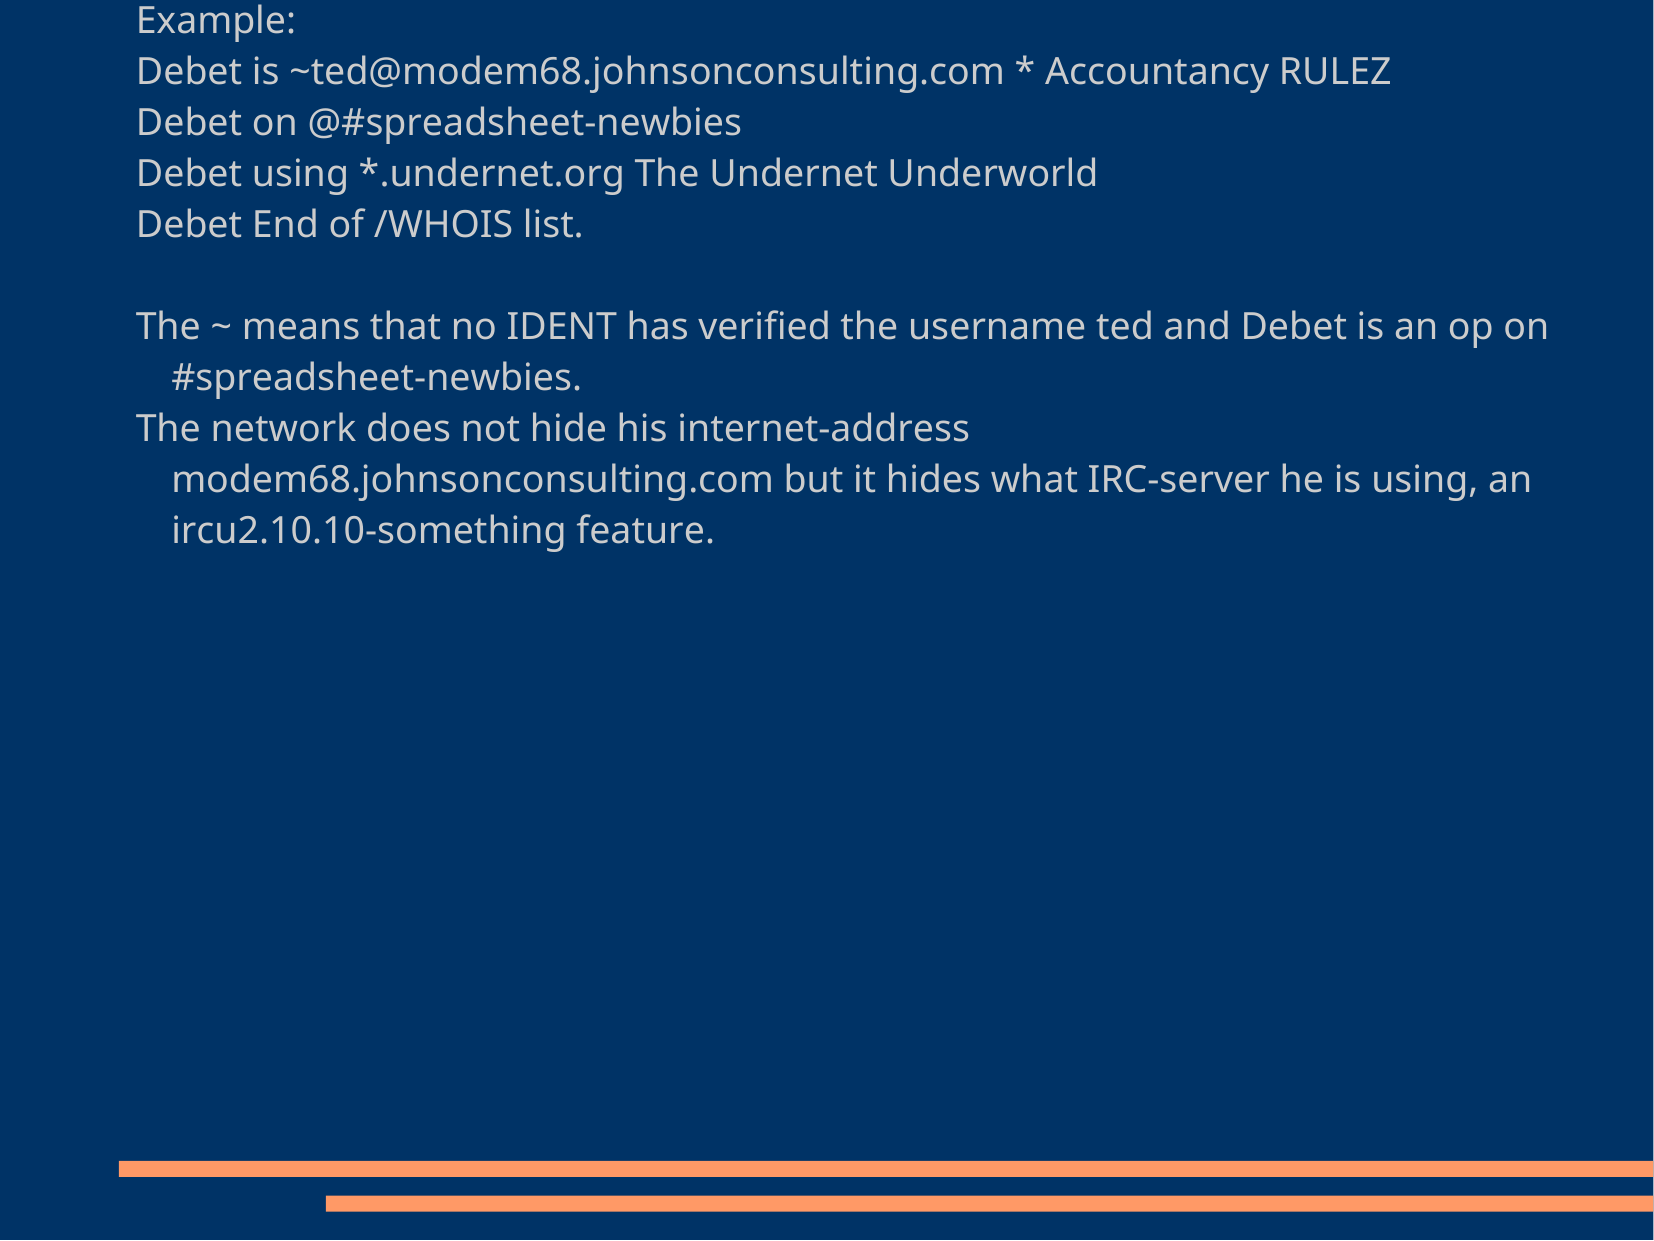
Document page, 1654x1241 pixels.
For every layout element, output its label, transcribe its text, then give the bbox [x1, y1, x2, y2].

subtitle Example: Debet is ~ted@modem68.johnsonconsulting.com * Accountancy RULEZ Debet on @#spreadsheet-newbies Debet using *.undernet.org The Undernet Underworld Debet End of /WHOIS list. The ~ means that no IDENT has verified the username ted and Debet is an op on #spreadsheet-newbies. The network does not hide his internet-address modem68.johnsonconsulting.com but it hides what IRC-server he is using, an ircu2.10.10-something feature. [135, 50, 1576, 601]
